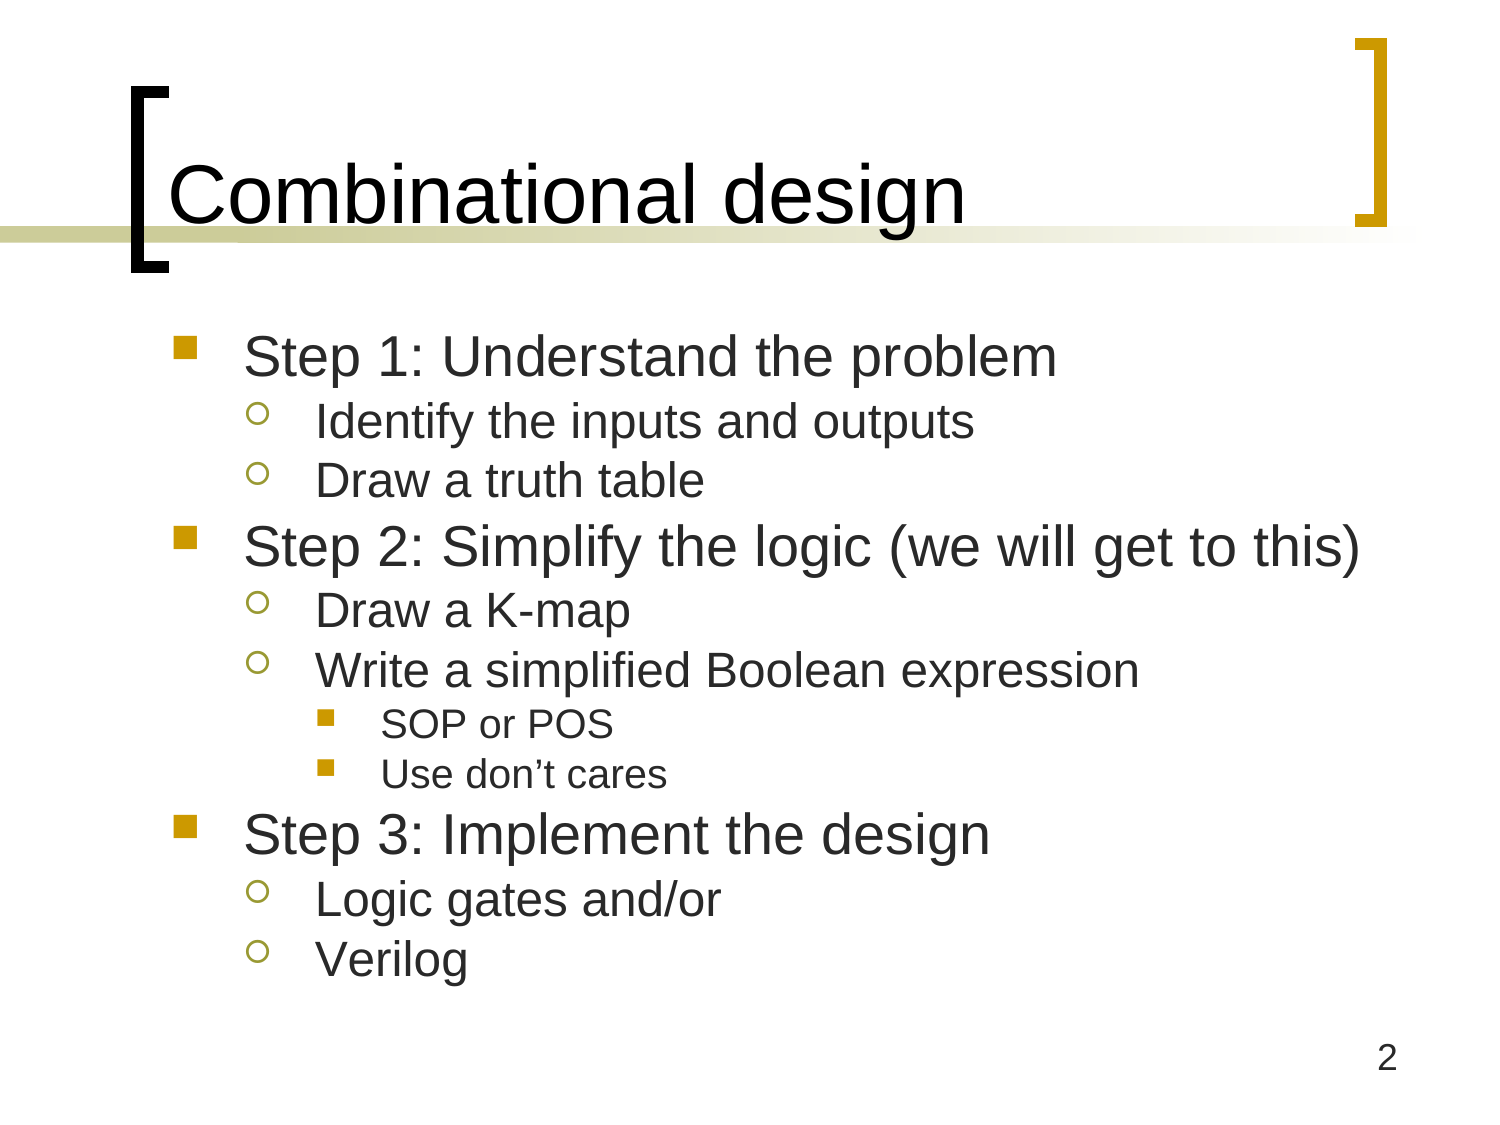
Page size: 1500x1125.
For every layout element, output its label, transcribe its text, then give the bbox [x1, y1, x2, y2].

title Combinational design [152, 15, 1328, 248]
list Step 1: Understand the problem Identify the inputs and outputs Draw a truth table Step 2: Simplify the logic (we will get to this) Draw a K-map Write a simplified Boolean expression SOP or POS Use don’t cares Step 3: Implement the design Logic gates and/or Verilog [155, 324, 1413, 1000]
